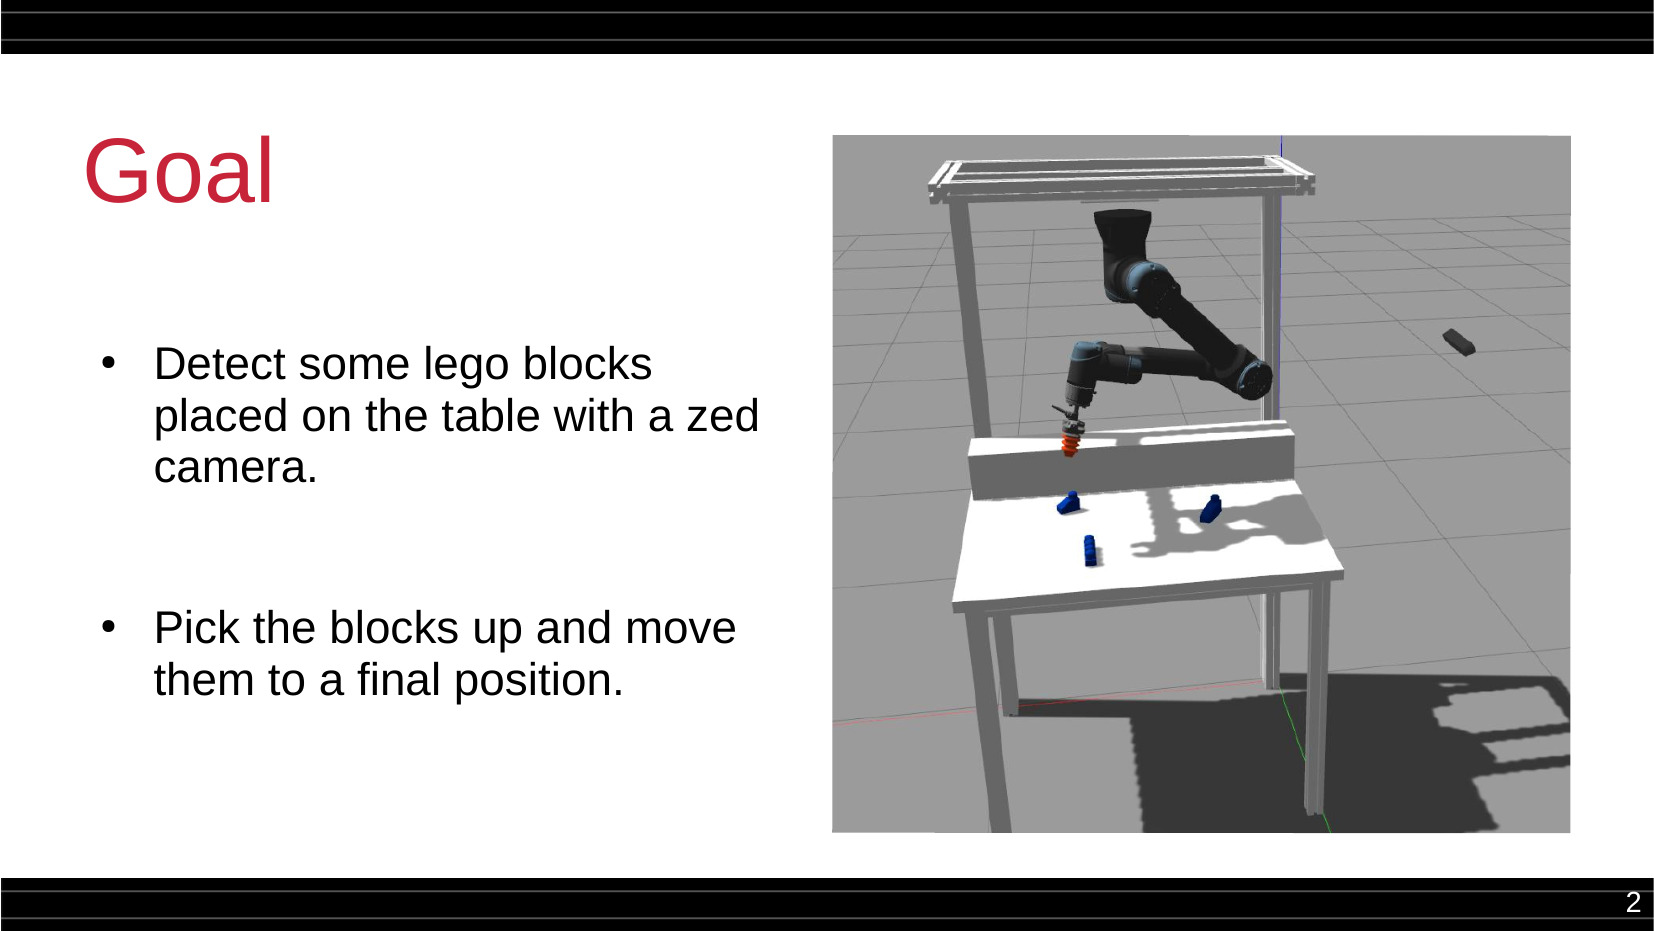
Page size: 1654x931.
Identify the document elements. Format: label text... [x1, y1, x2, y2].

picture [1, 0, 1654, 54]
title Goal [82, 92, 1571, 249]
picture [832, 135, 1571, 834]
picture [1, 878, 1654, 931]
list Detect some lego blocks placed on the table with a zed camera. Pick the blocks up and move them to a final position. [82, 338, 766, 802]
